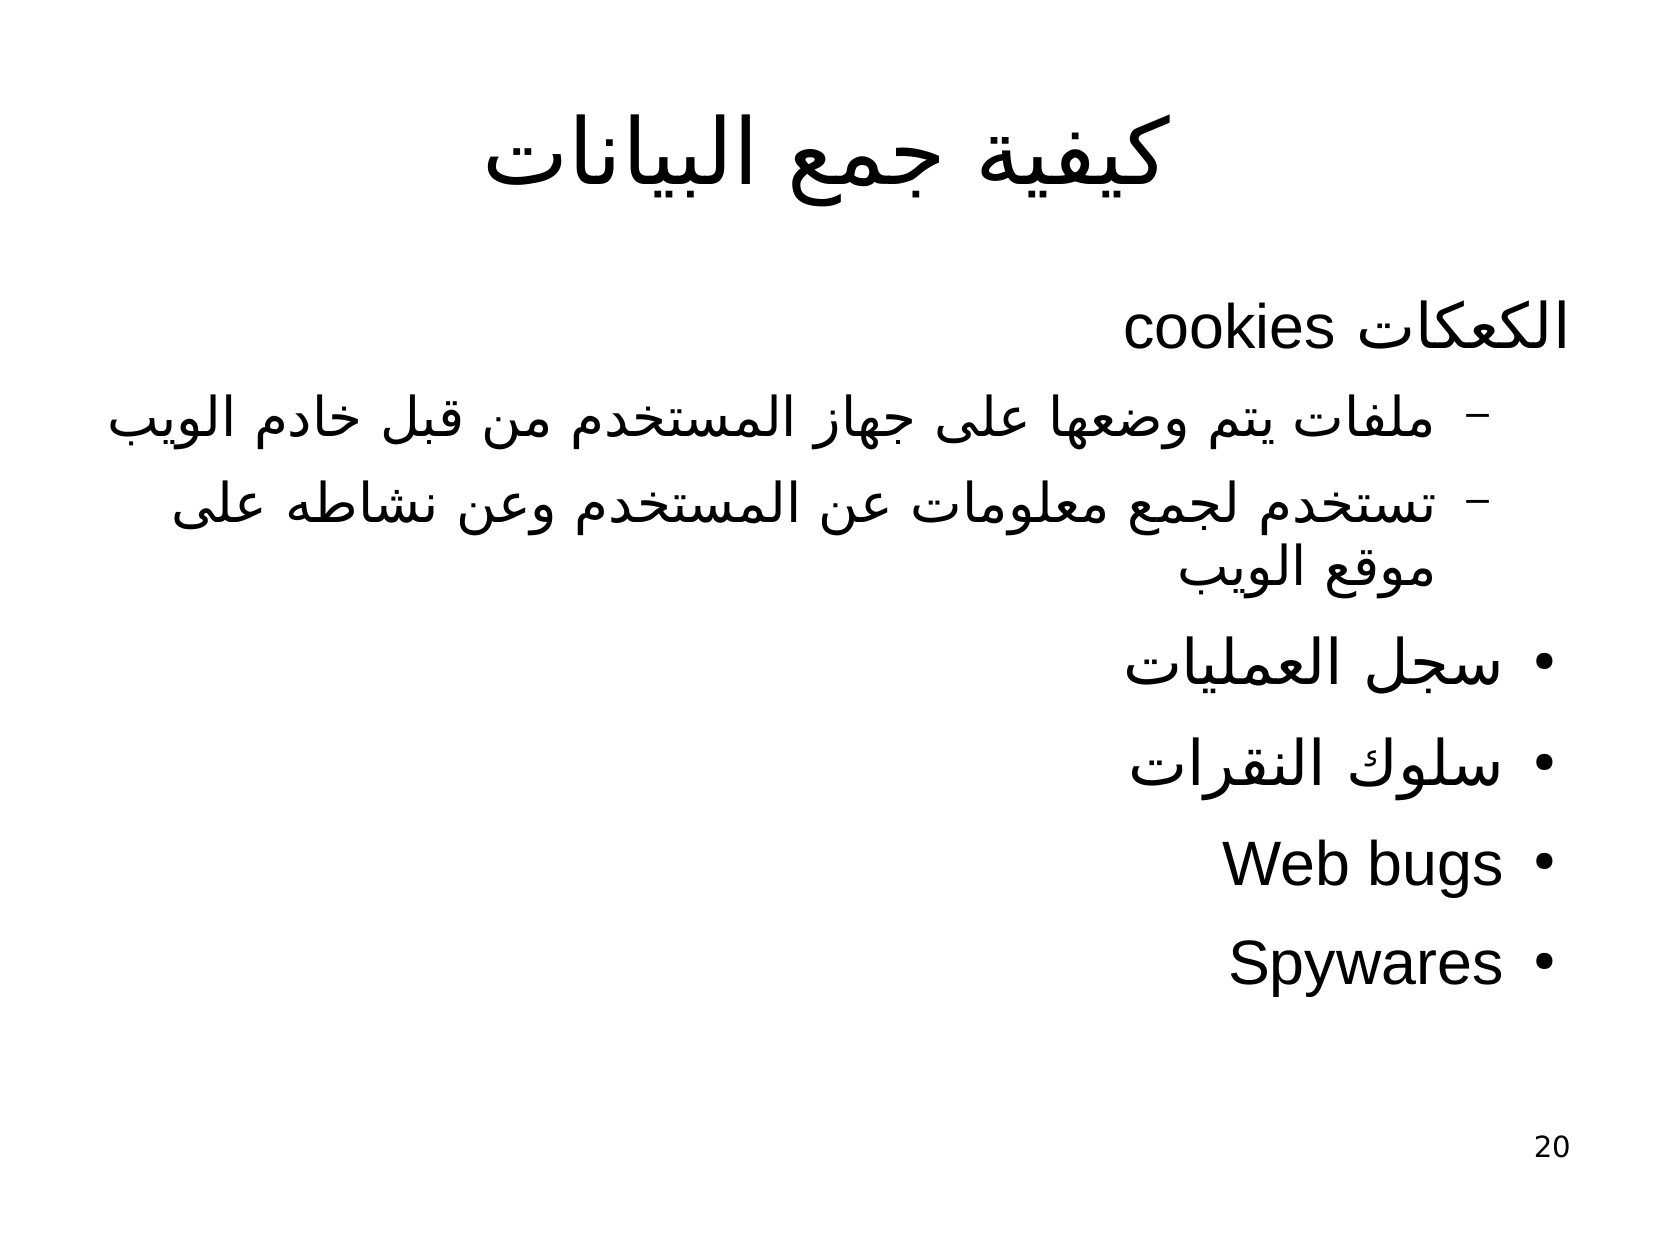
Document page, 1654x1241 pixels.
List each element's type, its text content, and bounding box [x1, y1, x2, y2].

title كيفية جمع البيانات [82, 49, 1571, 257]
list الكعكات cookies ملفات يتم وضعها على جهاز المستخدم من قبل خادم الويب تستخدم لجمع معلومات عن المستخدم وعن نشاطه على موقع الويب سجل العمليات سلوك النقرات Web bugs Spywares [82, 290, 1571, 1010]
